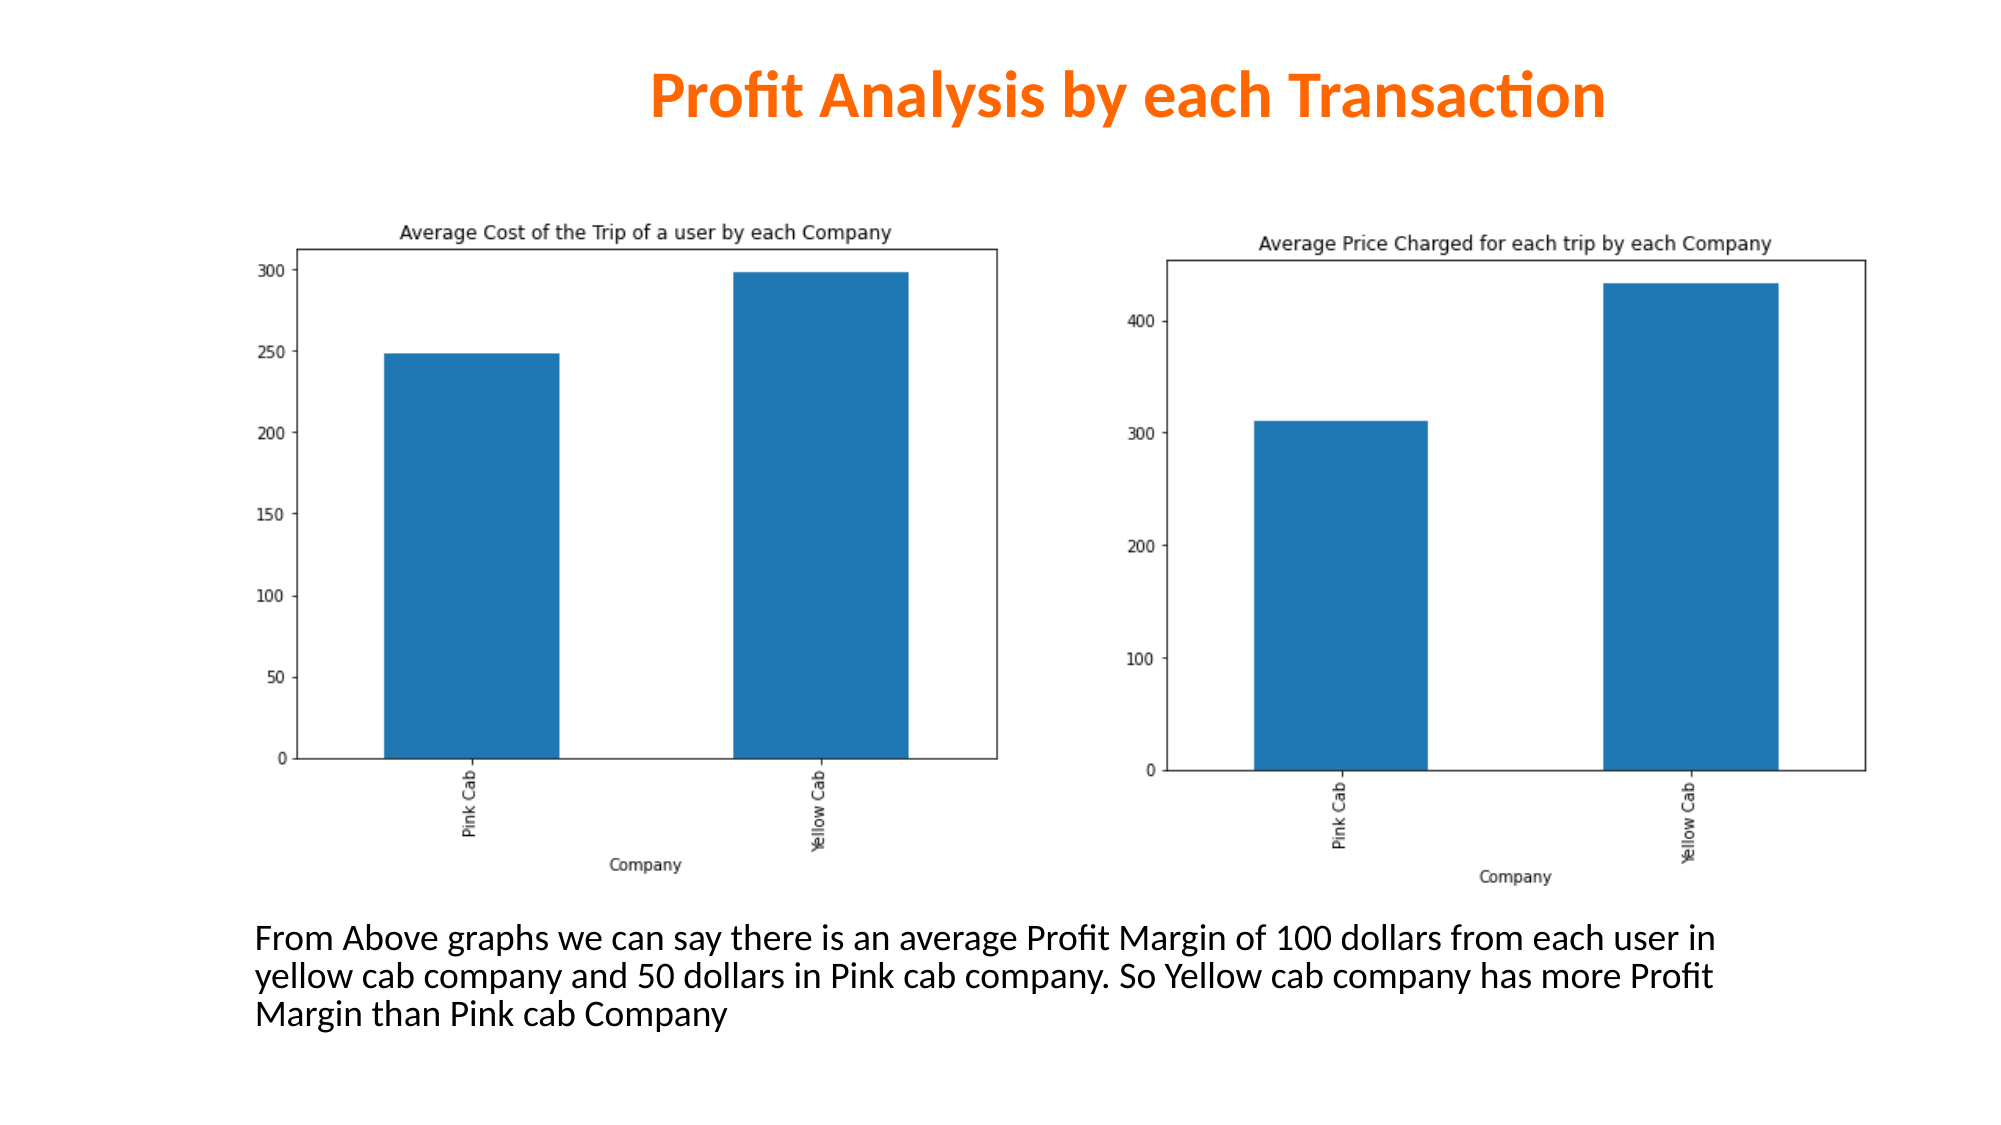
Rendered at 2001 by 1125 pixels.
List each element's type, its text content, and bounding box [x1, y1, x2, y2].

text_box From Above graphs we can say there is an average Profit Margin of 100 dollars from each user in yellow cab company and 50 dollars in Pink cab company. So Yellow cab company has more Profit Margin than Pink cab Company [240, 915, 1882, 1068]
picture [1115, 224, 1876, 897]
text_box Profit Analysis by each Transaction [635, 60, 1625, 157]
picture [245, 213, 1006, 886]
